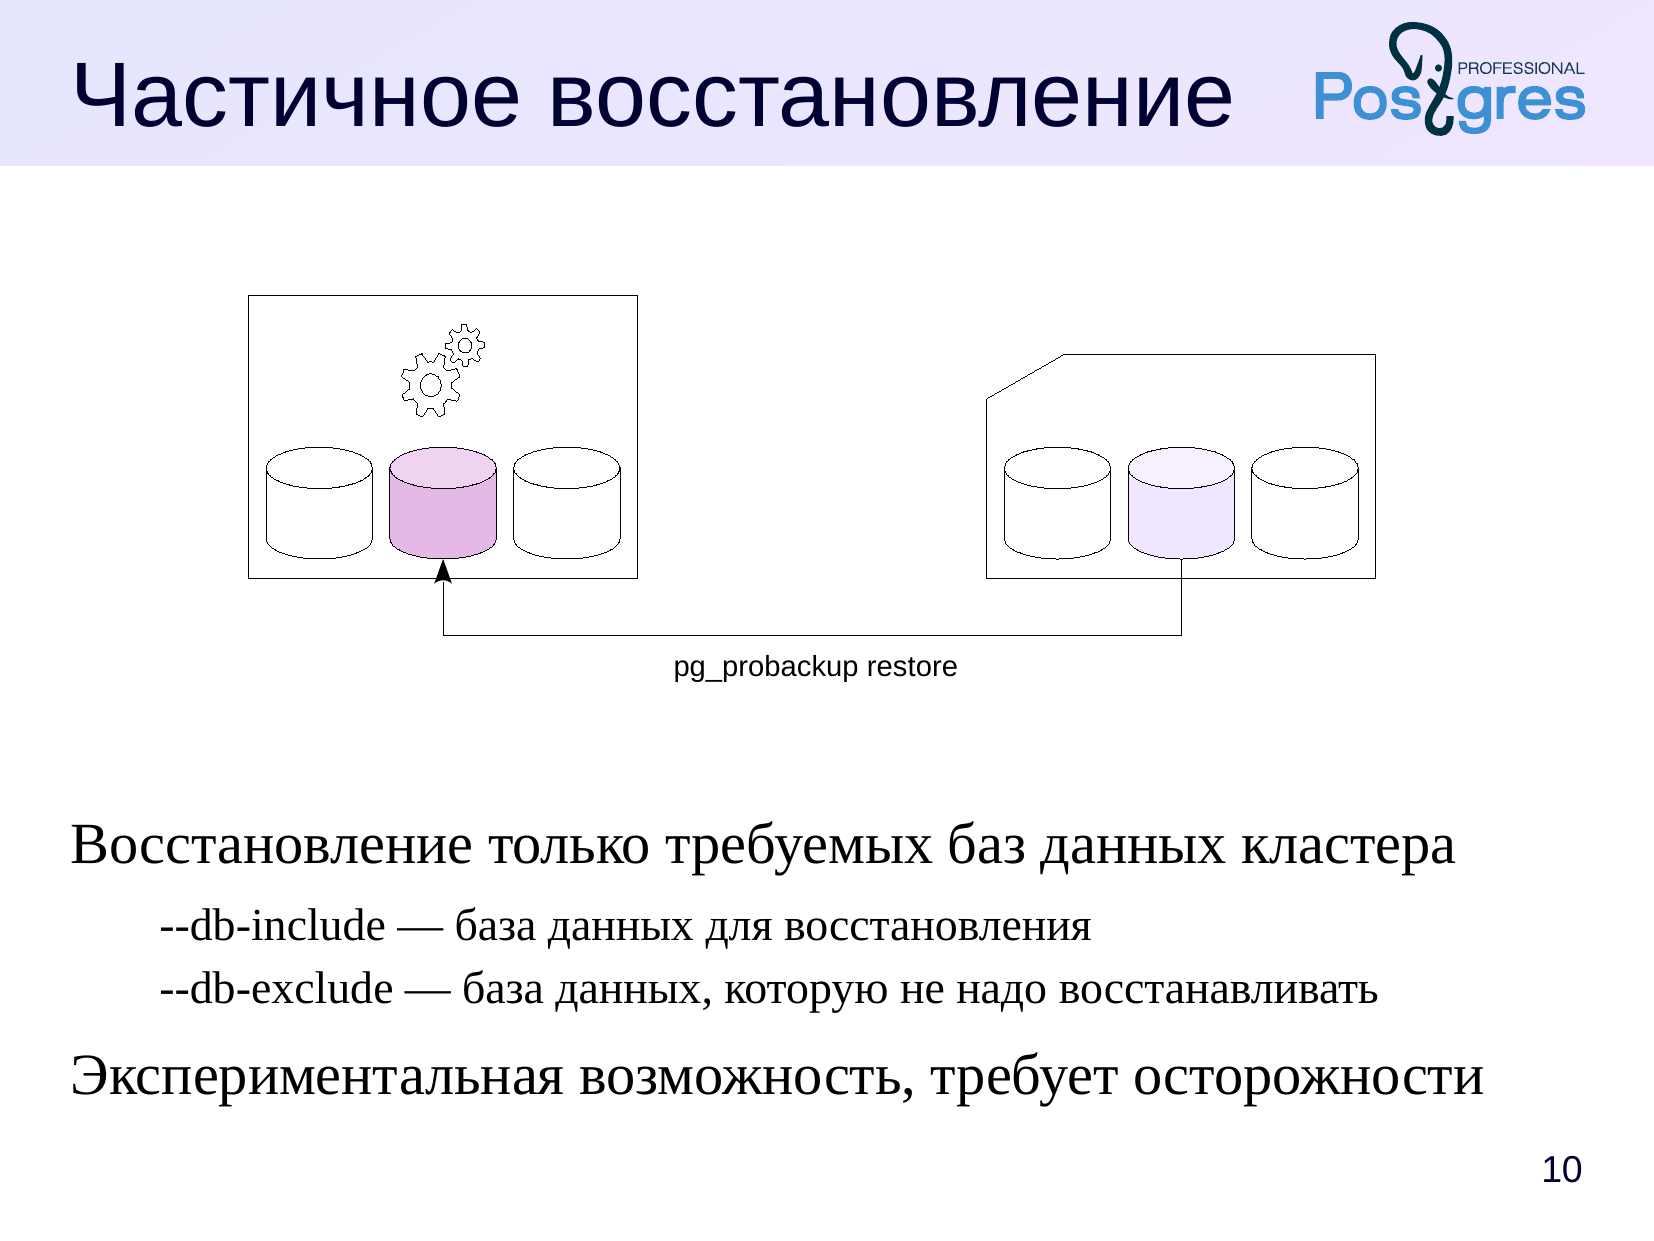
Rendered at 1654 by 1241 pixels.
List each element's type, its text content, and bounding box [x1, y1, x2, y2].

text_box [986, 354, 1376, 579]
text_box pg_probackup restore [465, 642, 1167, 691]
text_box [248, 295, 638, 579]
list Восстановление только требуемых баз данных кластера --db-include — база данных для восстановления --db-exclude — база данных, которую не надо восстанавливать Экспериментальная возможность, требует осторожности [70, 811, 1583, 1118]
title Частичное восстановление [70, 43, 1241, 147]
